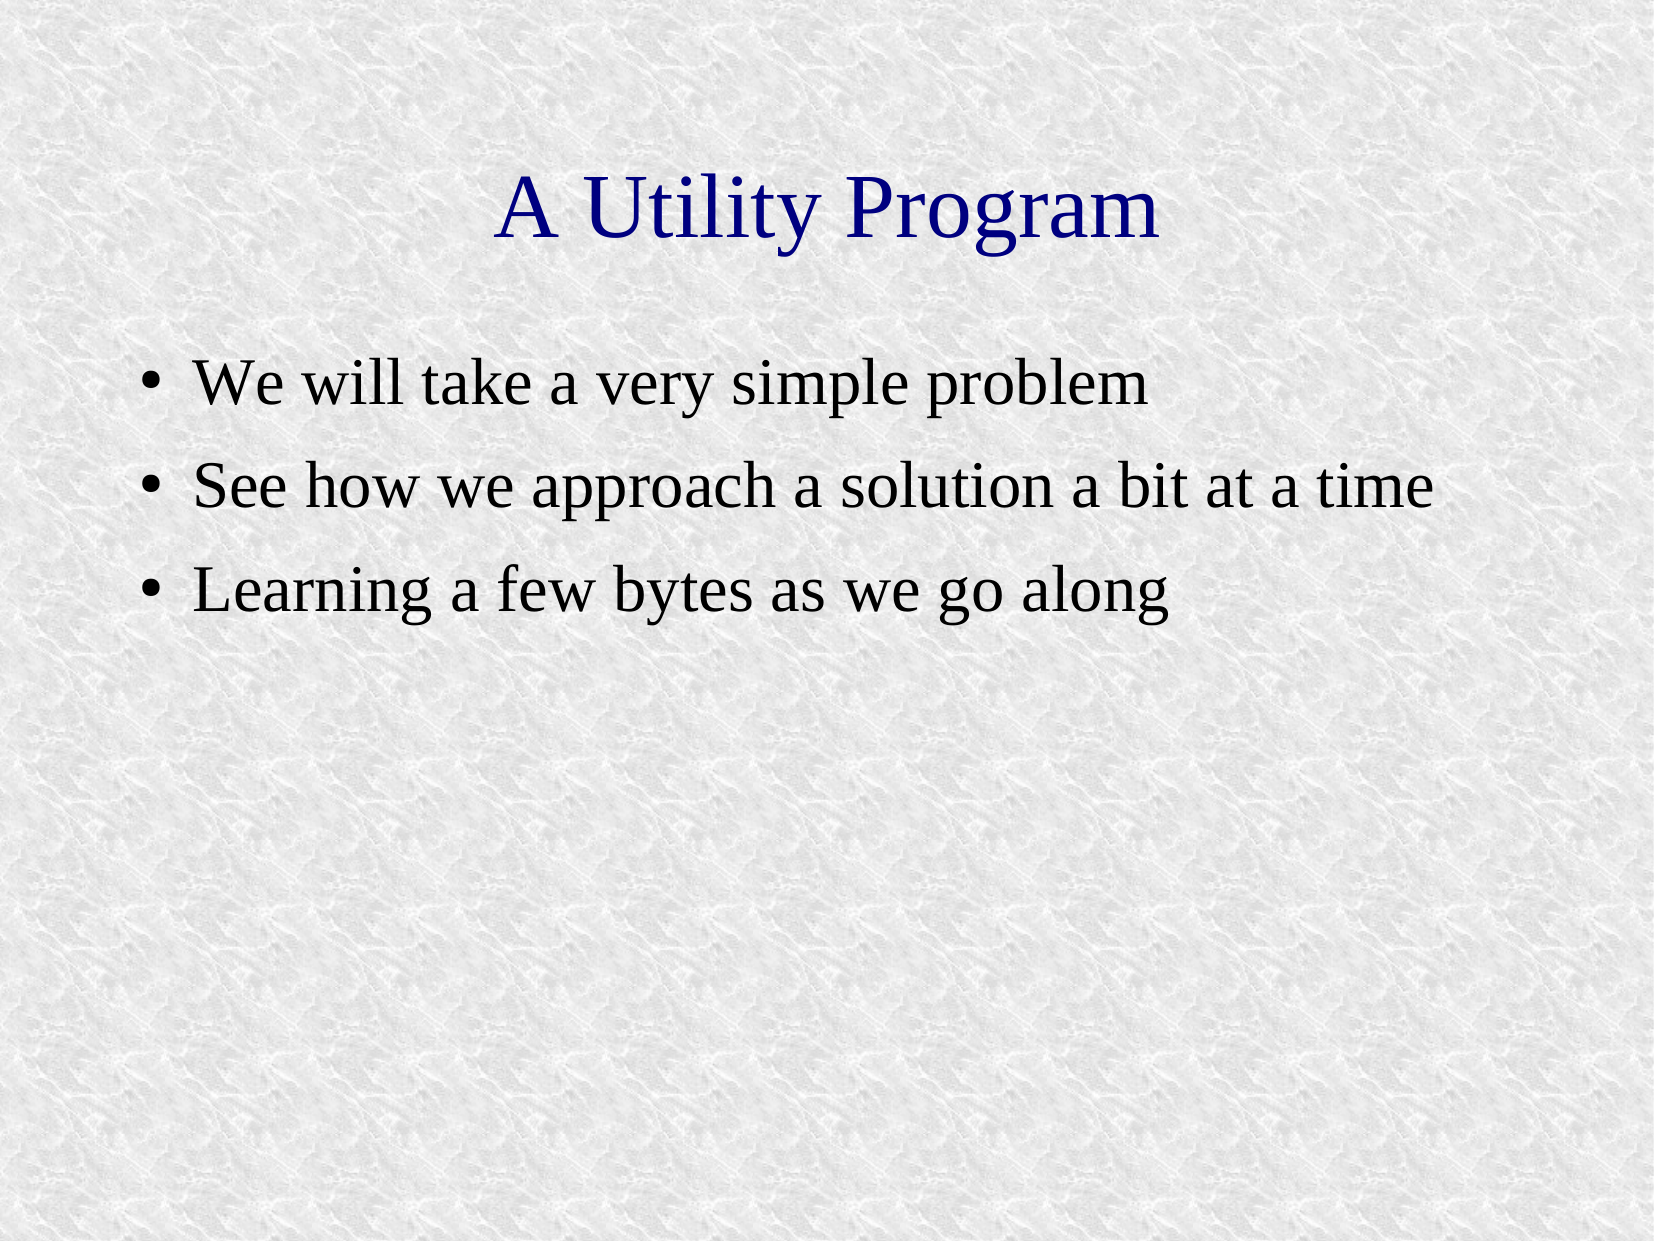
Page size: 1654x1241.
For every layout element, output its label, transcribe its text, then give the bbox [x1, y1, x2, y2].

picture [0, 0, 1654, 1241]
list We will take a very simple problem See how we approach a solution a bit at a time Learning a few bytes as we go along [121, 344, 1534, 1127]
title A Utility Program [121, 102, 1534, 311]
